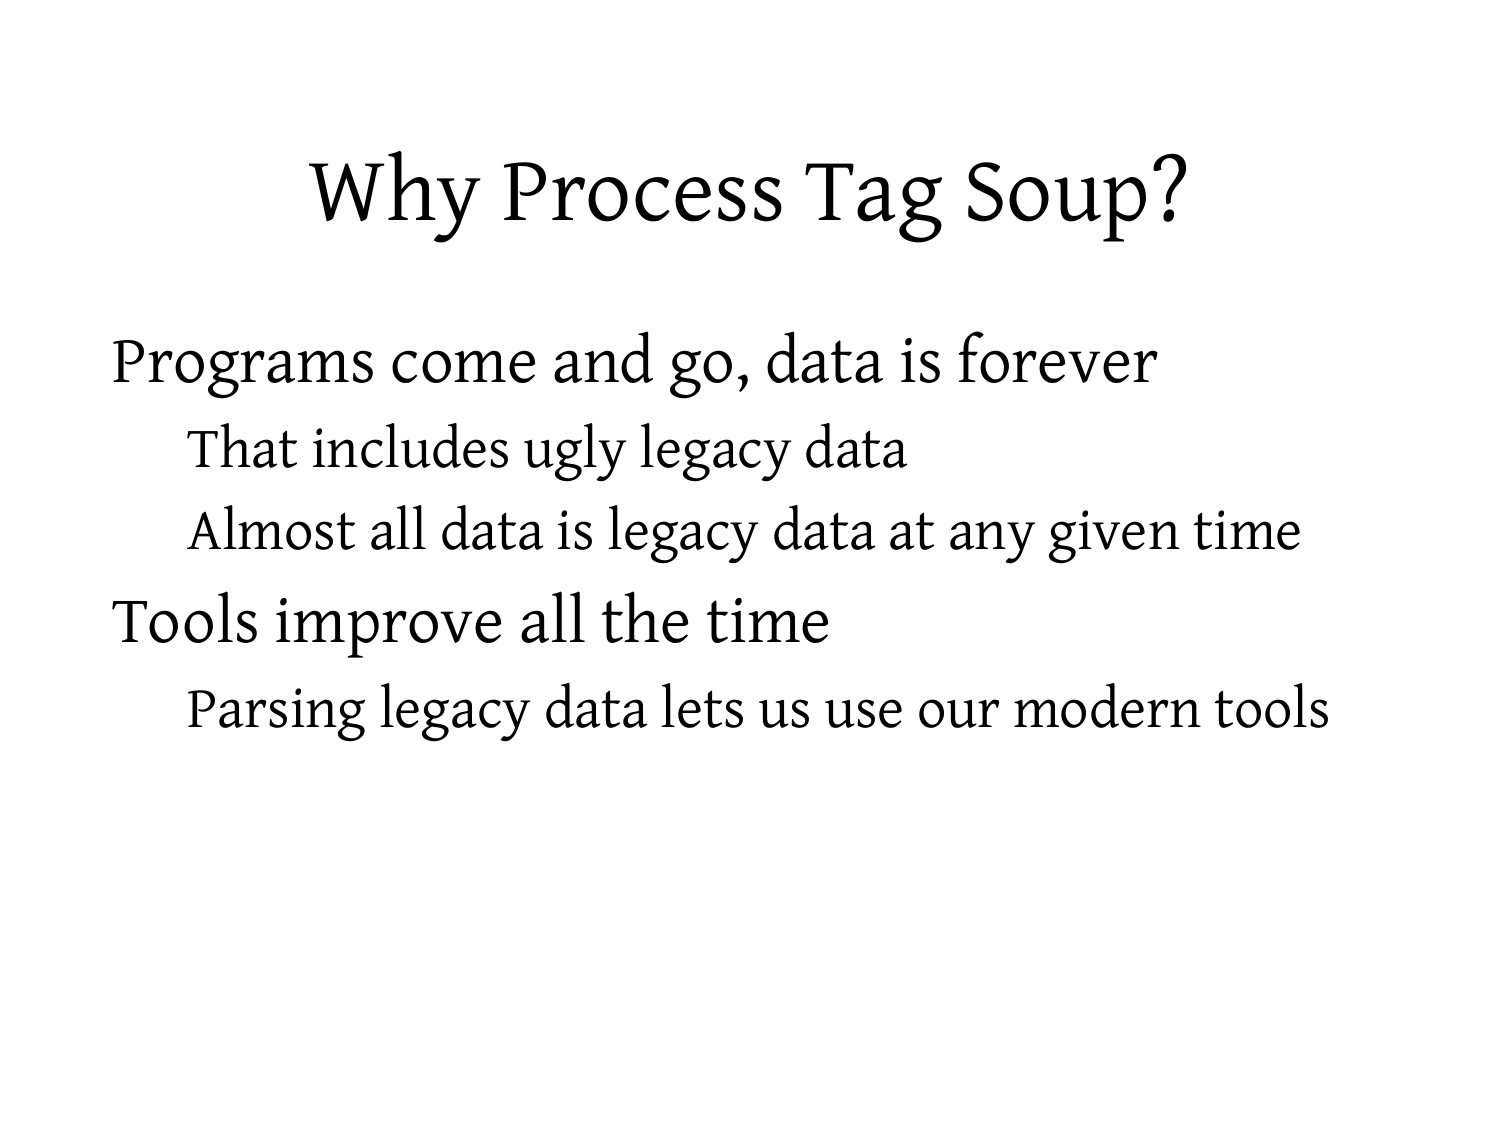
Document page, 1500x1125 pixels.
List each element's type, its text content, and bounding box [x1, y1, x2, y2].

list Programs come and go, data is forever That includes ugly legacy data Almost all data is legacy data at any given time Tools improve all the time Parsing legacy data lets us use our modern tools [112, 324, 1387, 1000]
title Why Process Tag Soup? [112, 99, 1387, 288]
